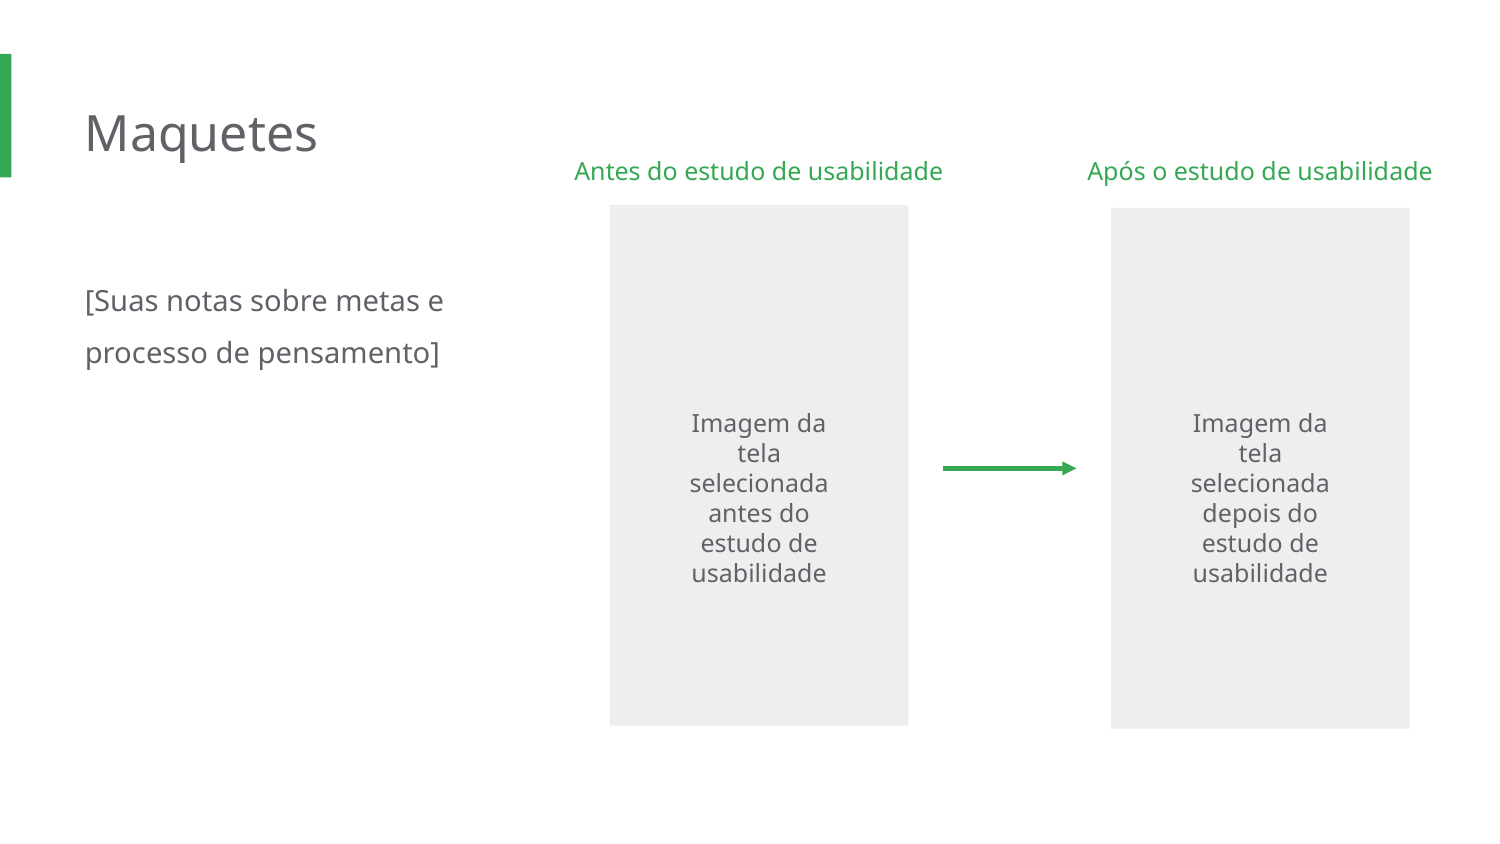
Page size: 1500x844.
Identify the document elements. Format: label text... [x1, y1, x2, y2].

text_box [609, 235, 909, 726]
text_box [Suas notas sobre metas e processo de pensamento] [84, 249, 483, 438]
text_box Após o estudo de usabilidade [1067, 139, 1454, 235]
text_box Maquetes [84, 85, 1234, 177]
text_box Antes do estudo de usabilidade [463, 139, 1056, 235]
text_box Imagem da tela selecionada depois do estudo de usabilidade [1158, 392, 1362, 603]
text_box Imagem da tela selecionada antes do estudo de usabilidade [657, 392, 861, 603]
text_box [1111, 235, 1410, 729]
